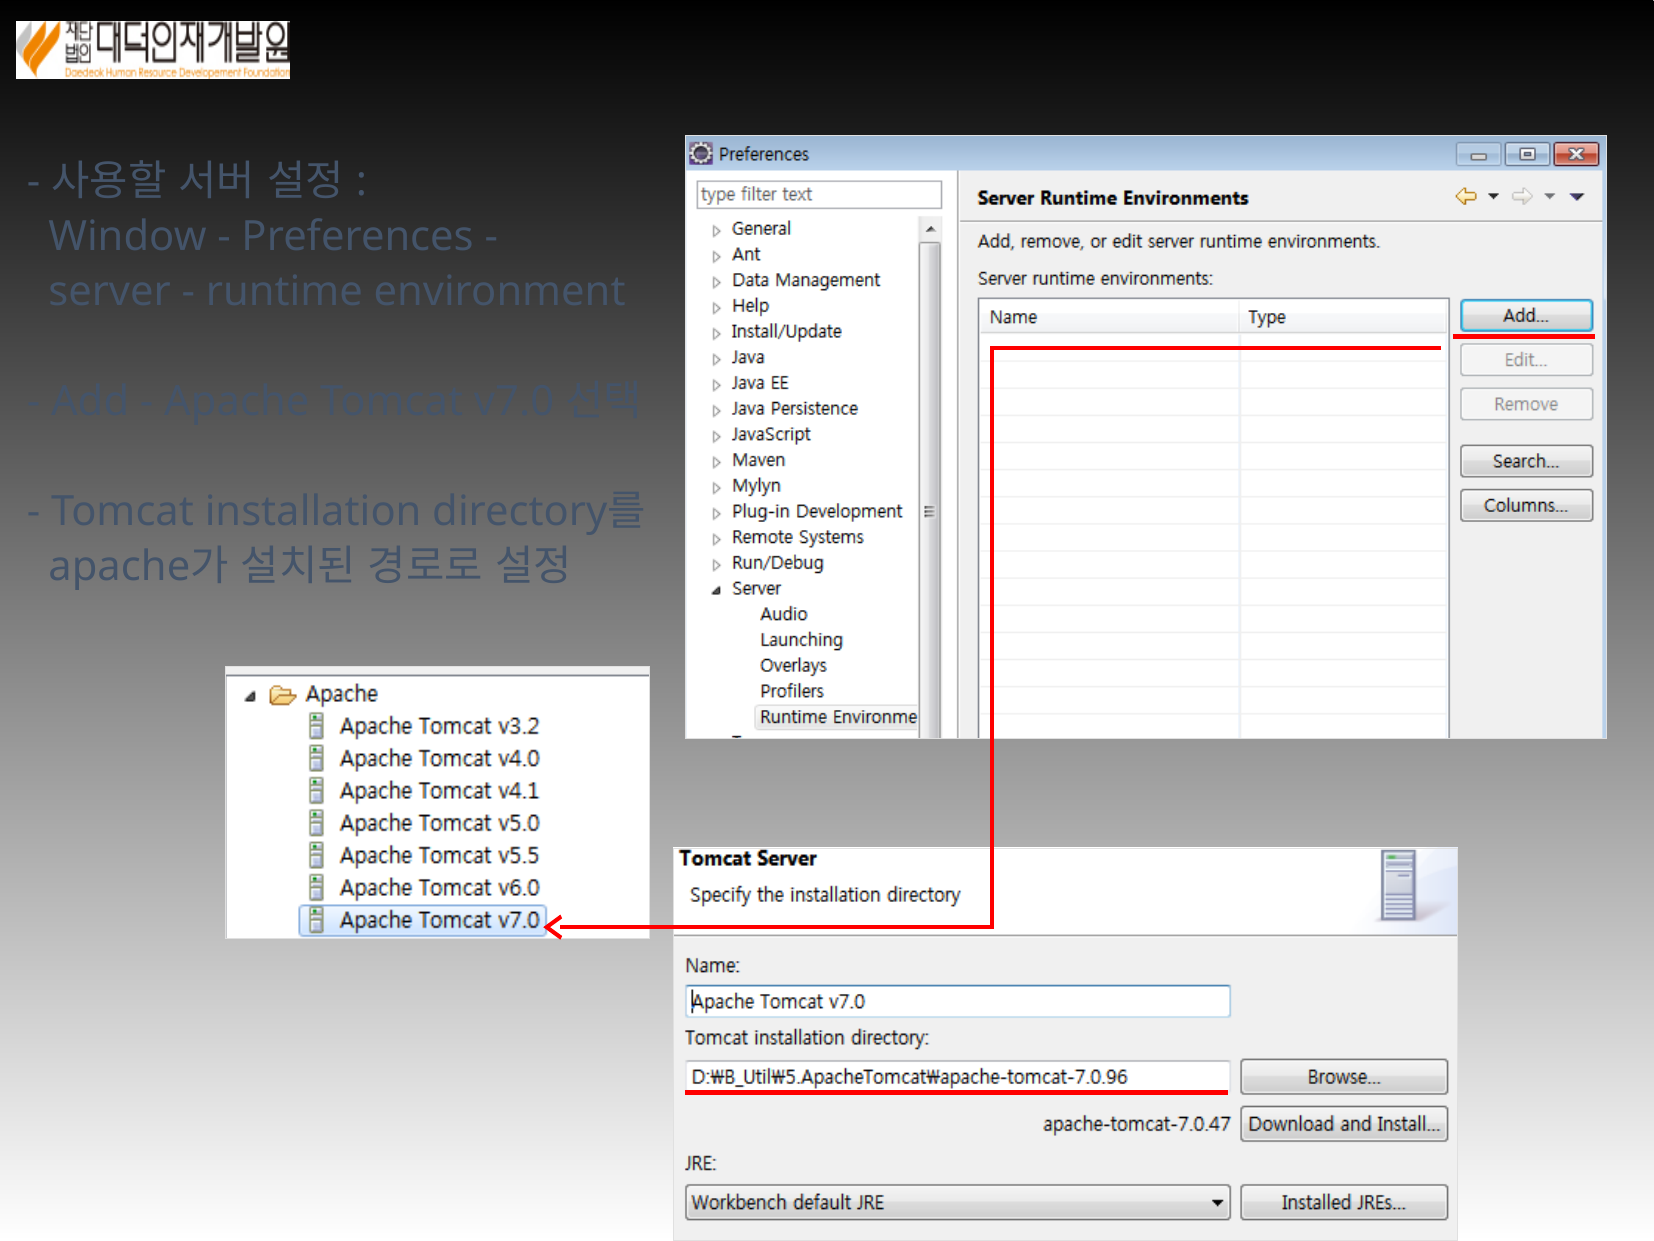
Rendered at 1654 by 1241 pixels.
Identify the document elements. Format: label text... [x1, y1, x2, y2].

picture [225, 666, 650, 939]
picture [673, 847, 990, 925]
picture [16, 21, 290, 79]
picture [673, 847, 1458, 1241]
text_box - 사용할 서버 설정 : Window - Preferences - server - runtime environment - Add - Apache Tomcat v7.0 선택 - Tomcat installation directory를 apache가 설치된 경로로 설정 [0, 141, 685, 597]
picture [685, 135, 1607, 739]
